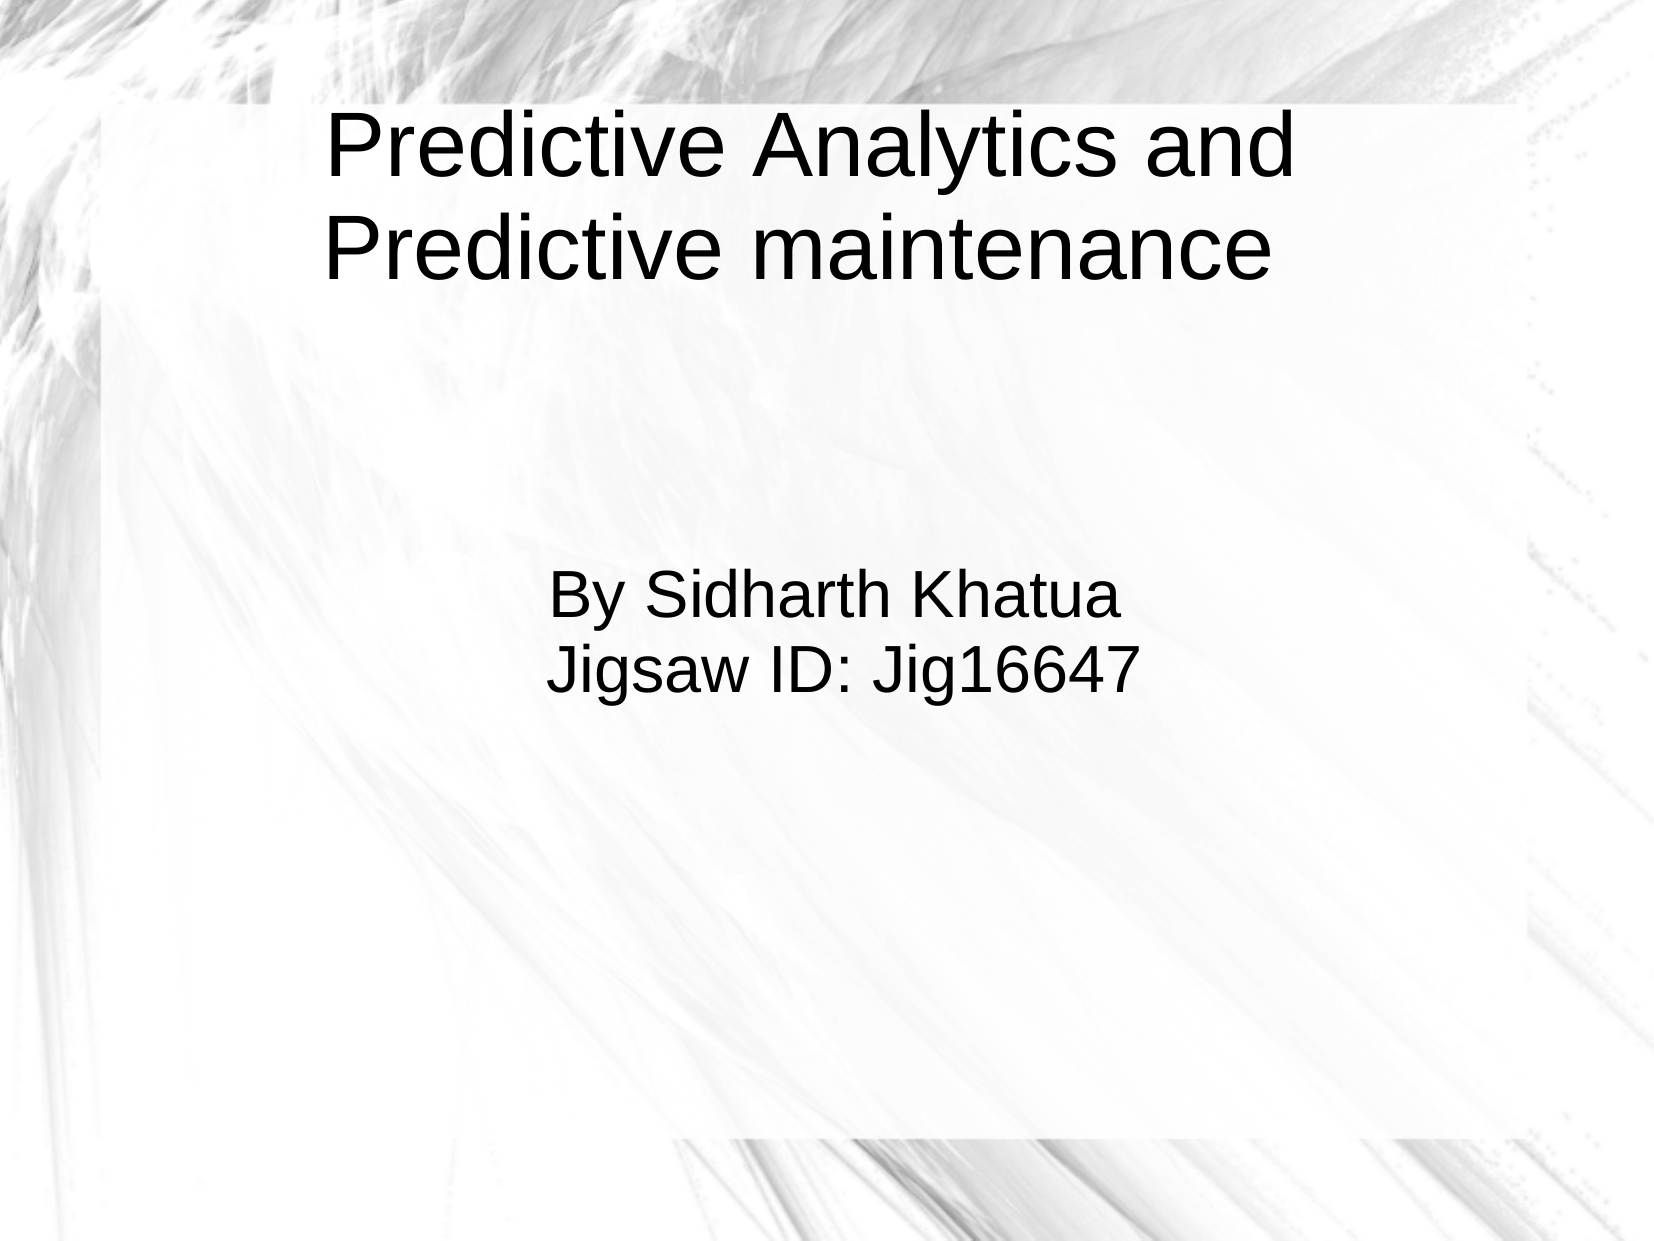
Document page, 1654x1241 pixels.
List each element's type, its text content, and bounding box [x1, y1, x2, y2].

subtitle By Sidharth Khatua Jigsaw ID: Jig16647 [118, 319, 1571, 945]
title Predictive Analytics and Predictive maintenance [118, 93, 1506, 299]
picture [0, 0, 1654, 1241]
